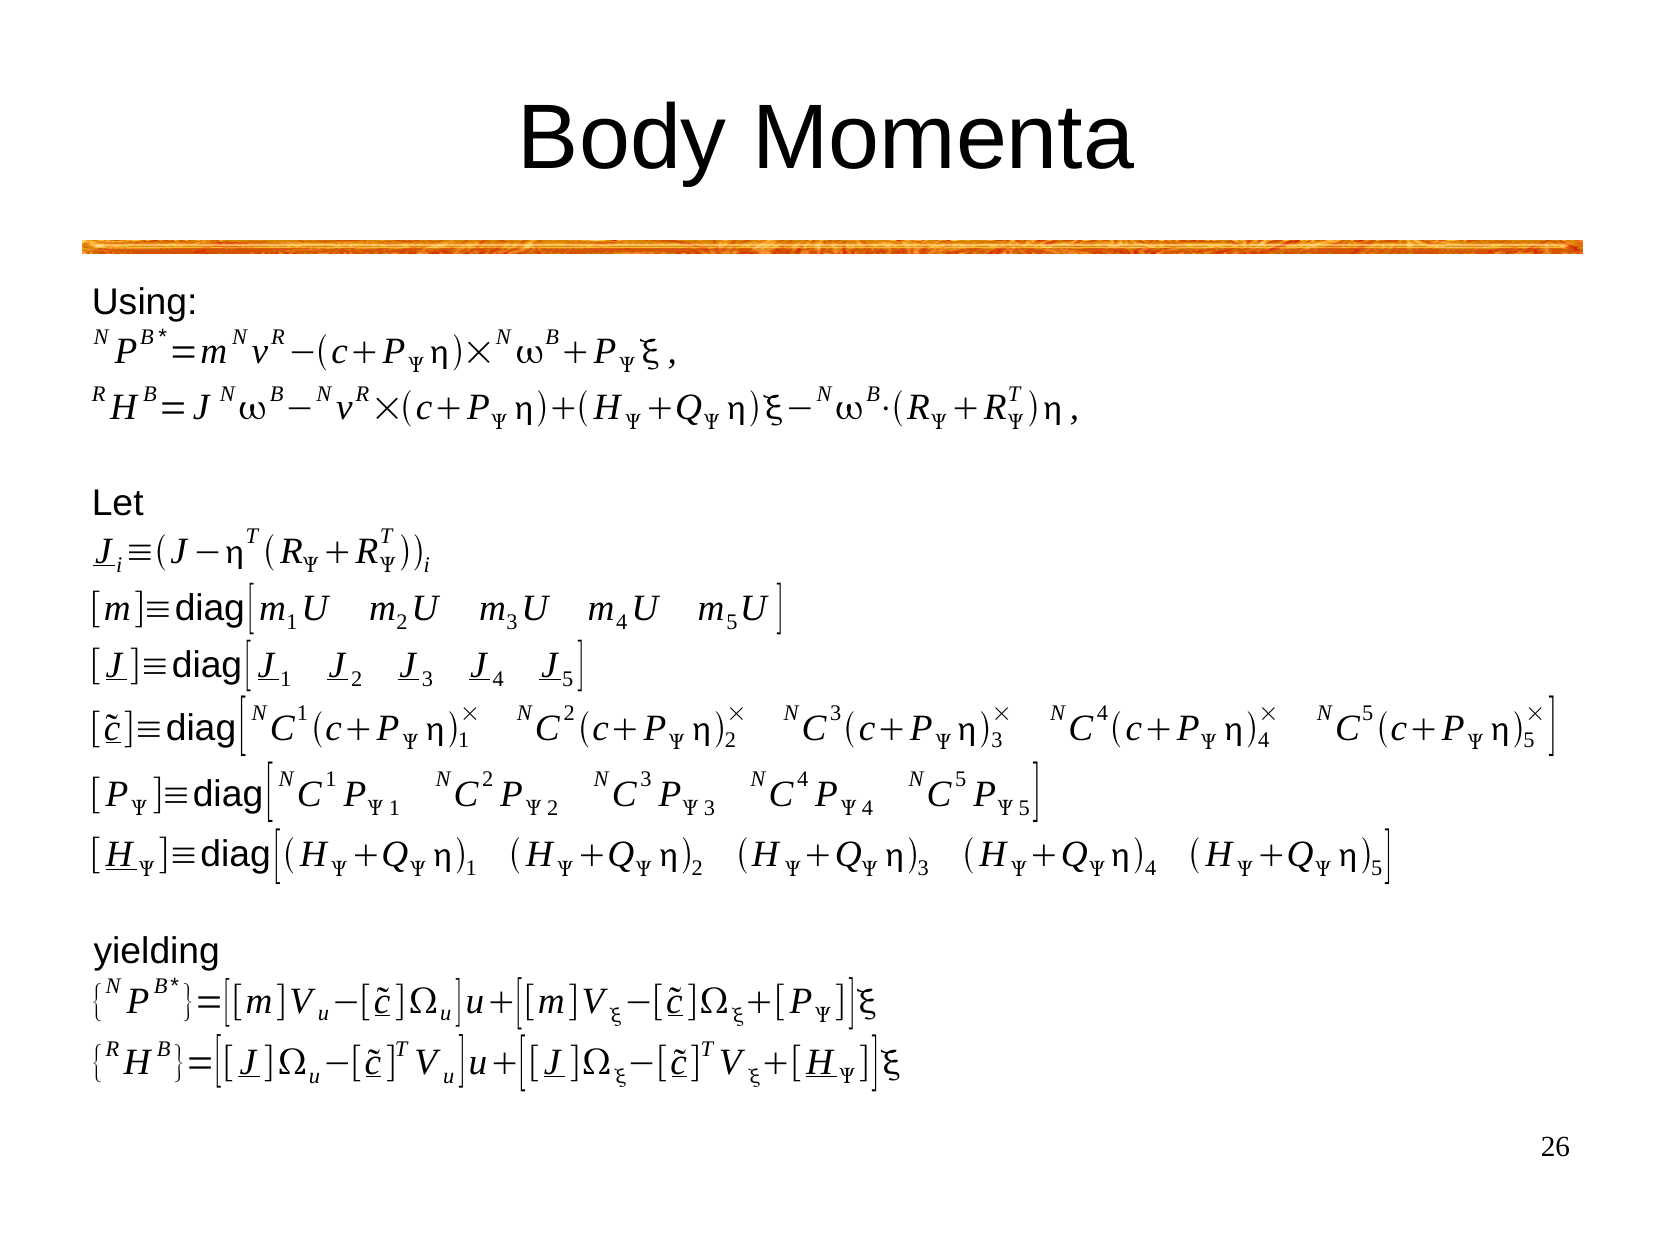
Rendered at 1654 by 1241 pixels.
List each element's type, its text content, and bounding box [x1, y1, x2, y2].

picture [82, 240, 1583, 254]
chart [84, 281, 1563, 1094]
title Body Momenta [82, 56, 1571, 218]
